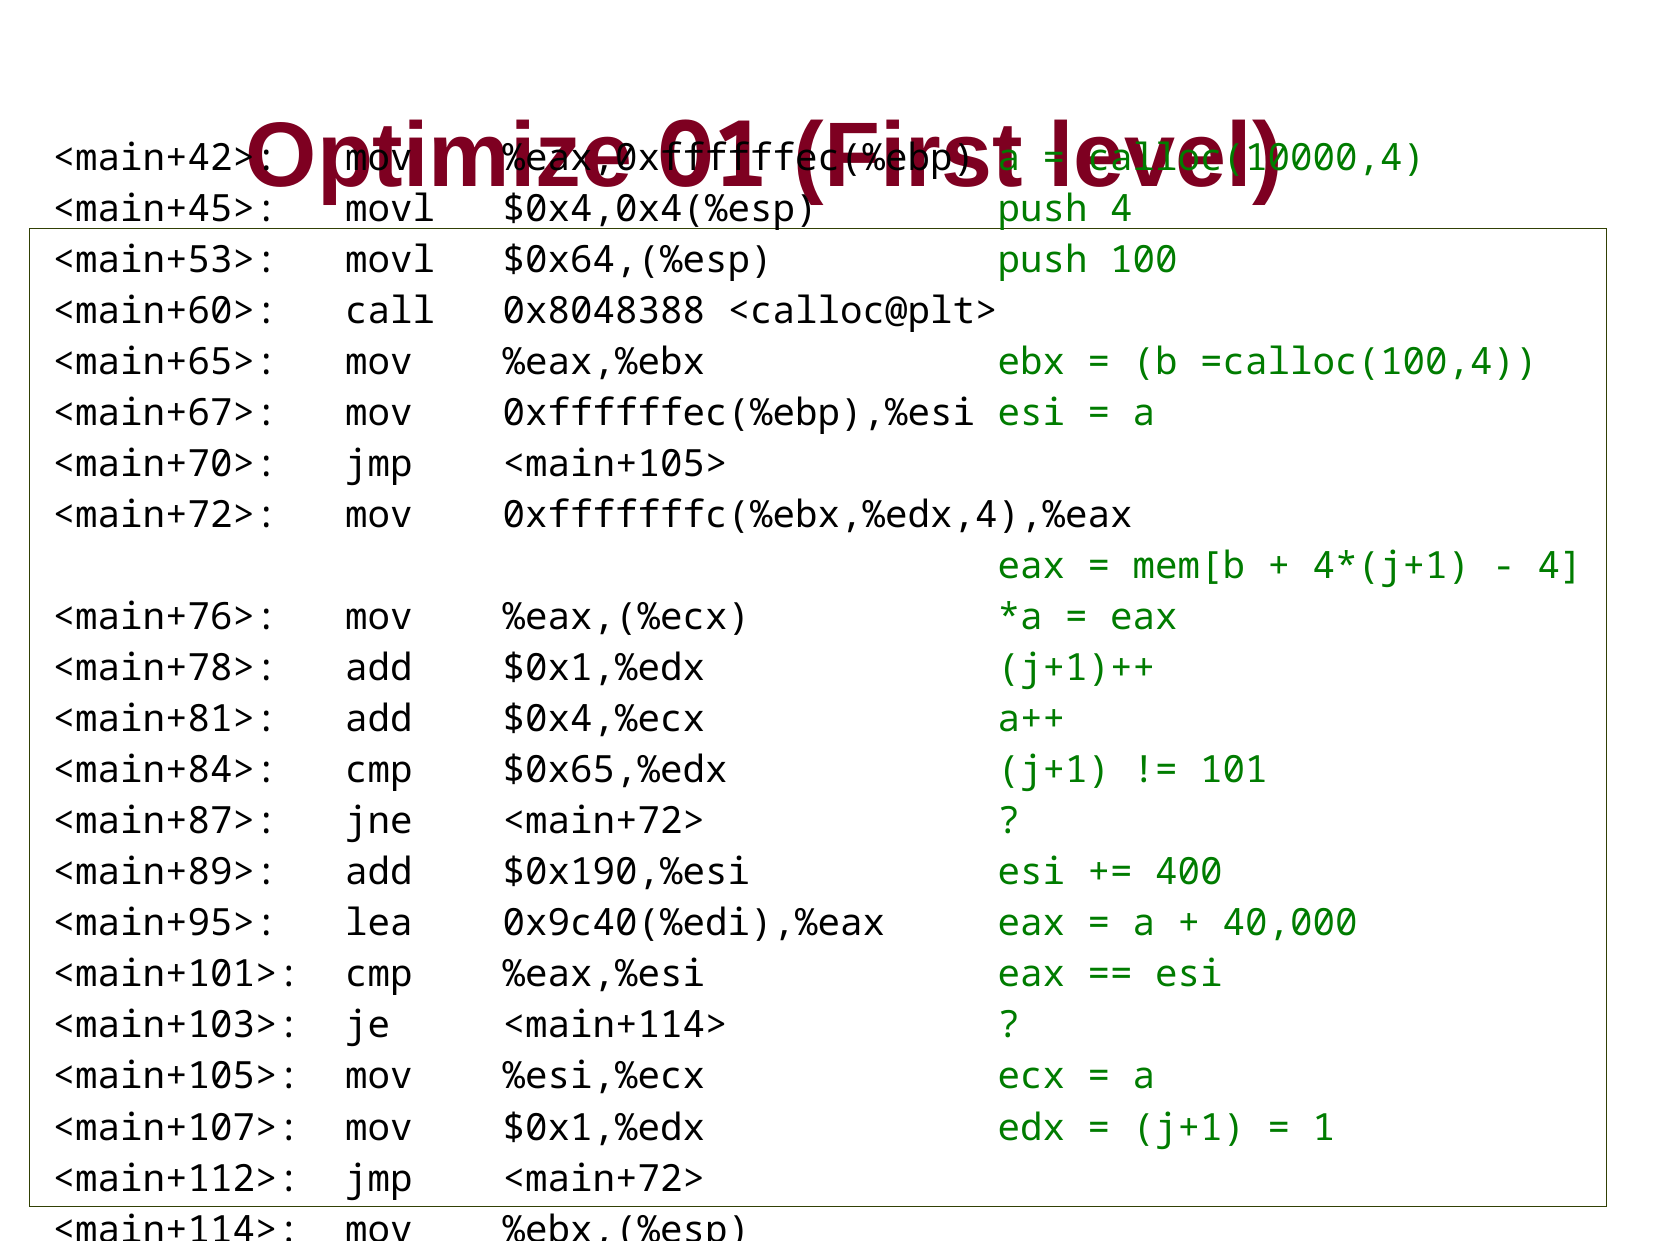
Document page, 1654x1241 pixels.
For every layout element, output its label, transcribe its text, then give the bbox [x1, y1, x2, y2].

picture [666, 1224, 677, 1230]
picture [238, 1219, 246, 1233]
picture [350, 1224, 355, 1241]
picture [531, 1224, 542, 1230]
picture [517, 1232, 522, 1240]
picture [577, 1234, 586, 1241]
picture [88, 1225, 93, 1241]
picture [0, 0, 1654, 1241]
picture [711, 1224, 722, 1240]
picture [652, 1232, 657, 1240]
title Optimize O1 (First level) [118, 96, 1411, 205]
picture [358, 1225, 363, 1241]
picture [80, 1224, 85, 1241]
picture [103, 1232, 113, 1240]
picture [553, 1224, 564, 1240]
text_box <main+42>: mov %eax,0xffffffec(%ebp) a = calloc(10000,4) <main+45>: movl $0x4,0x4(%esp) push 4 <main+53>: movl $0x64,(%esp) push 100 <main+60>: call 0x8048388 <calloc@plt> <main+65>: mov %eax,%ebx ebx = (b =calloc(100,4)) <main+67>: mov 0xffffffec(%ebp),%esi esi = a <main+70>: jmp <main+105> <main+72>: mov 0xfffffffc(%ebx,%edx,4),%eax eax = mem[b + 4*(j+1) - 4] <main+76>: mov %eax,(%ecx) *a = eax <main+78>: add $0x1,%edx (j+1)++ <main+81>: add $0x4,%ecx a++ <main+84>: cmp $0x65,%edx (j+1) != 101 <main+87>: jne <main+72> ? <main+89>: add $0x190,%esi esi += 400 <main+95>: lea 0x9c40(%edi),%eax eax = a + 40,000 <main+101>: cmp %eax,%esi eax == esi <main+103>: je <main+114> ? <main+105>: mov %esi,%ecx ecx = a <main+107>: mov $0x1,%edx edx = (j+1) = 1 <main+112>: jmp <main+72> <main+114>: mov %ebx,(%esp) [29, 228, 1607, 1207]
picture [148, 1224, 158, 1241]
picture [372, 1224, 384, 1240]
